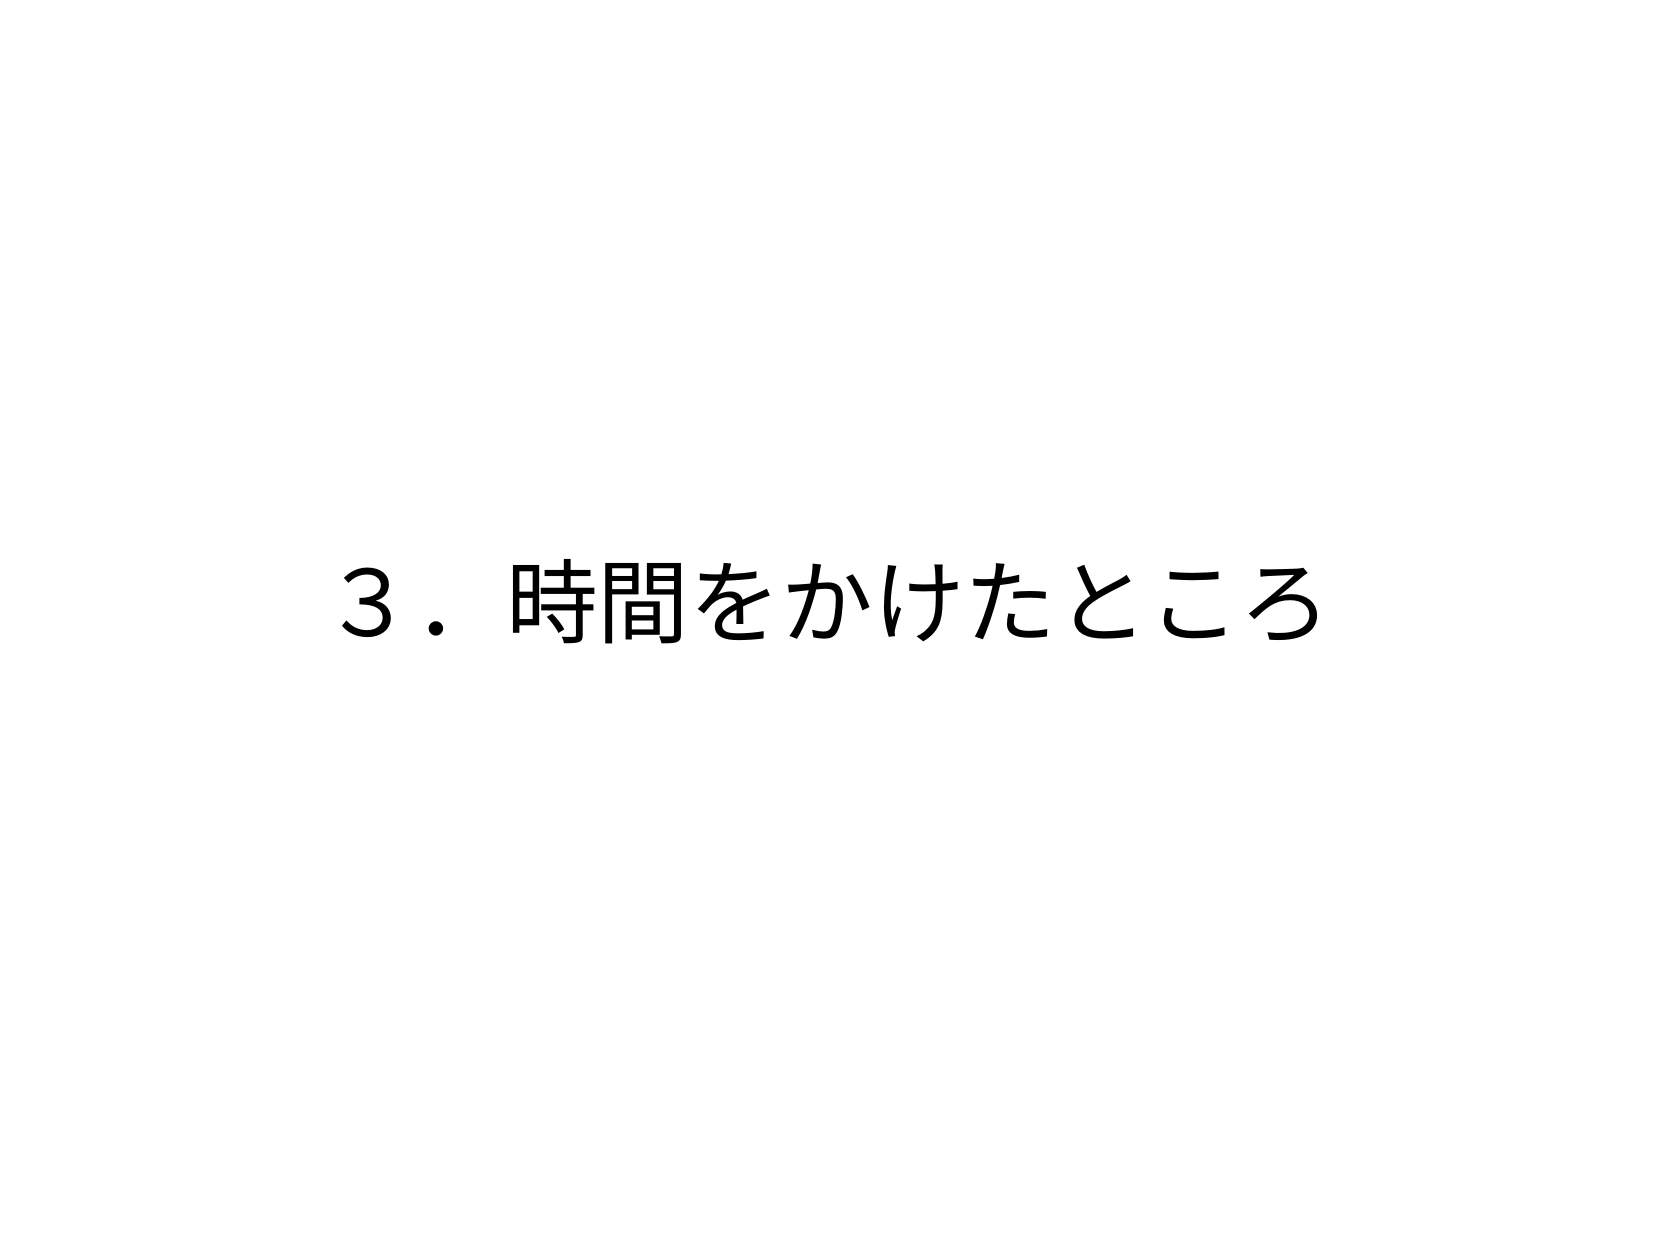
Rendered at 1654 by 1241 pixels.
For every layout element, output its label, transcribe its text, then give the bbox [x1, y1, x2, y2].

title ３．時間をかけたところ [83, 492, 1572, 700]
